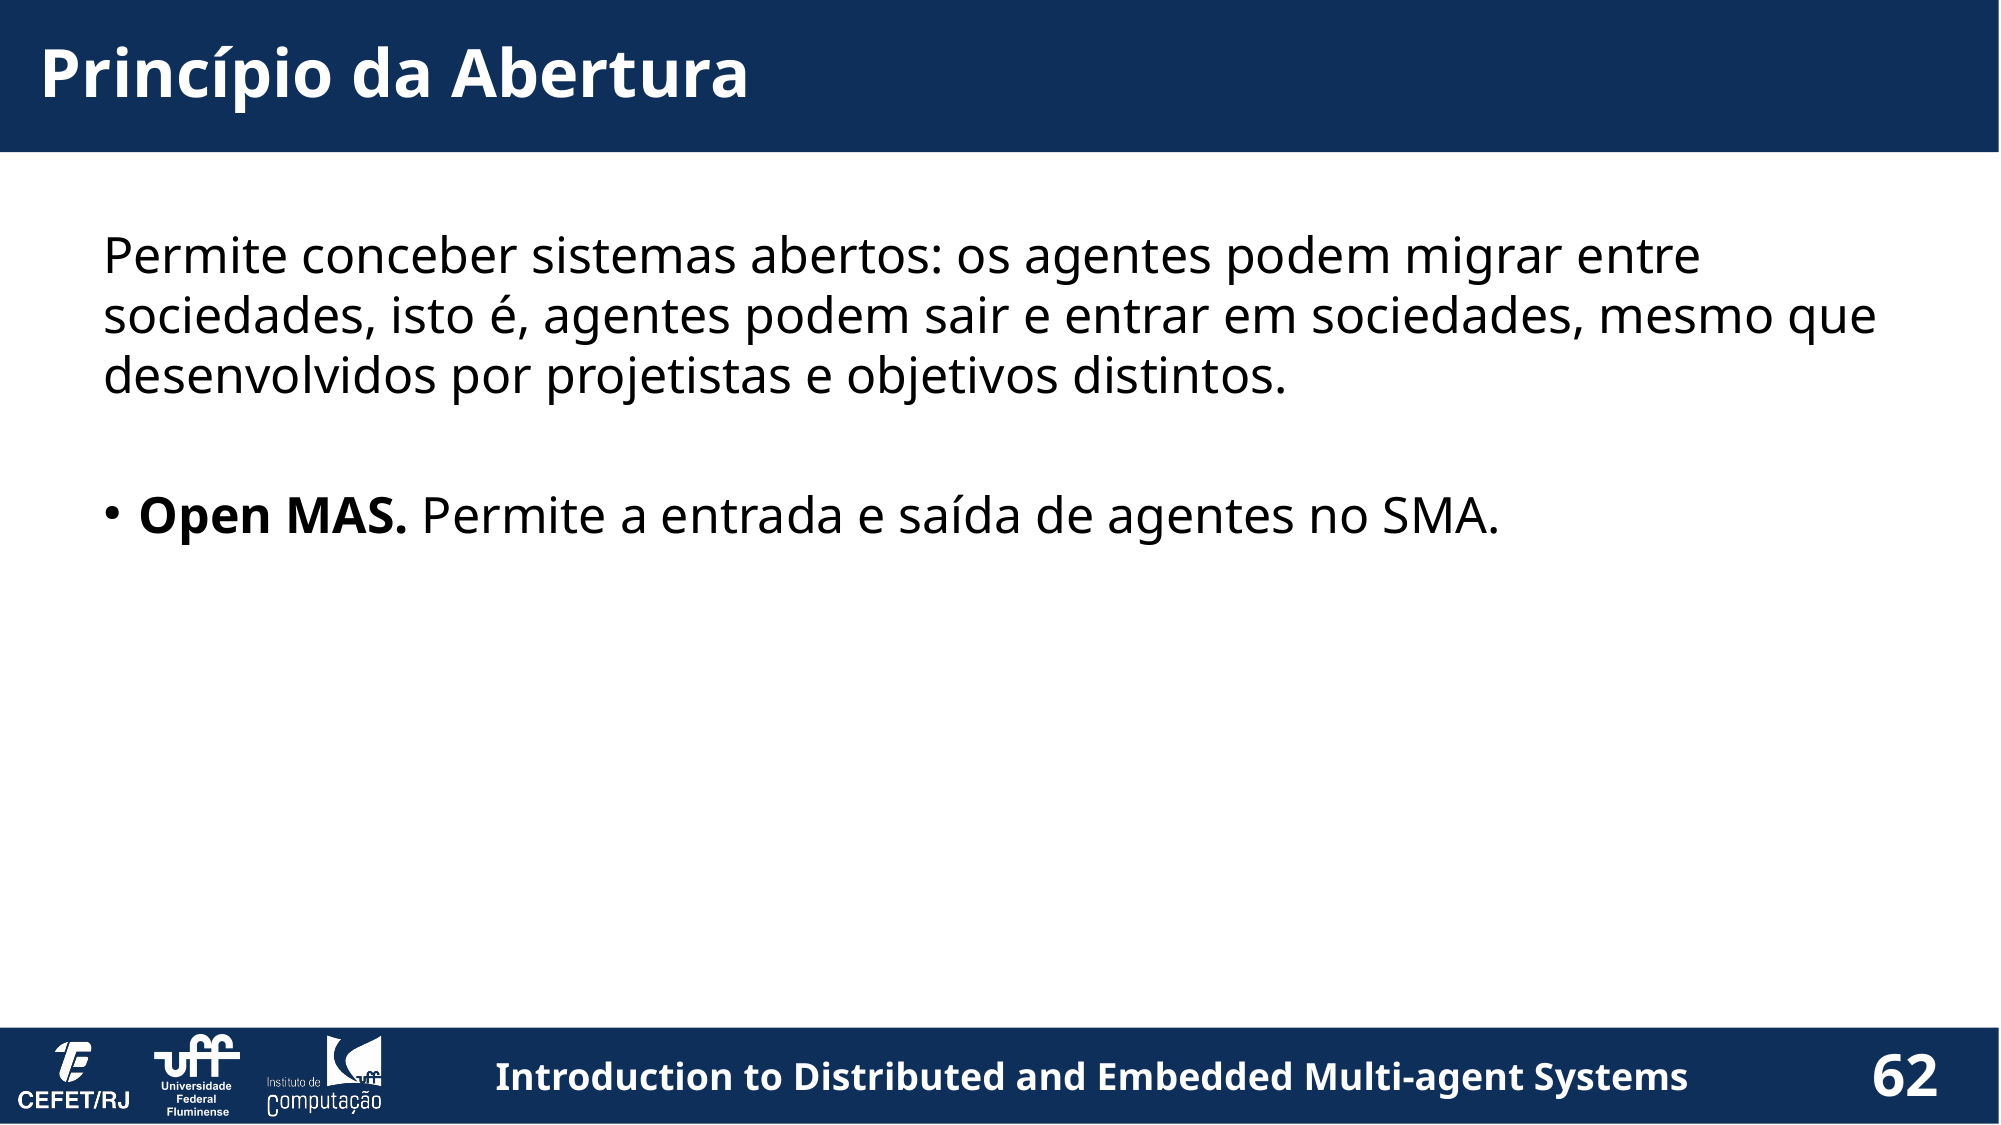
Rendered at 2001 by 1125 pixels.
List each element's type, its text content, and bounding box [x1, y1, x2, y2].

picture [153, 1033, 241, 1121]
text_box Open MAS. Permite a entrada e saída de agentes no SMA. [88, 476, 1772, 612]
text_box Permite conceber sistemas abertos: os agentes podem migrar entre sociedades, isto é, agentes podem sair e entrar em sociedades, mesmo que desenvolvidos por projetistas e objetivos distintos. [88, 216, 1947, 412]
text_box Princípio da Abertura [25, 23, 1999, 119]
picture [265, 1033, 383, 1117]
picture [18, 1021, 129, 1125]
